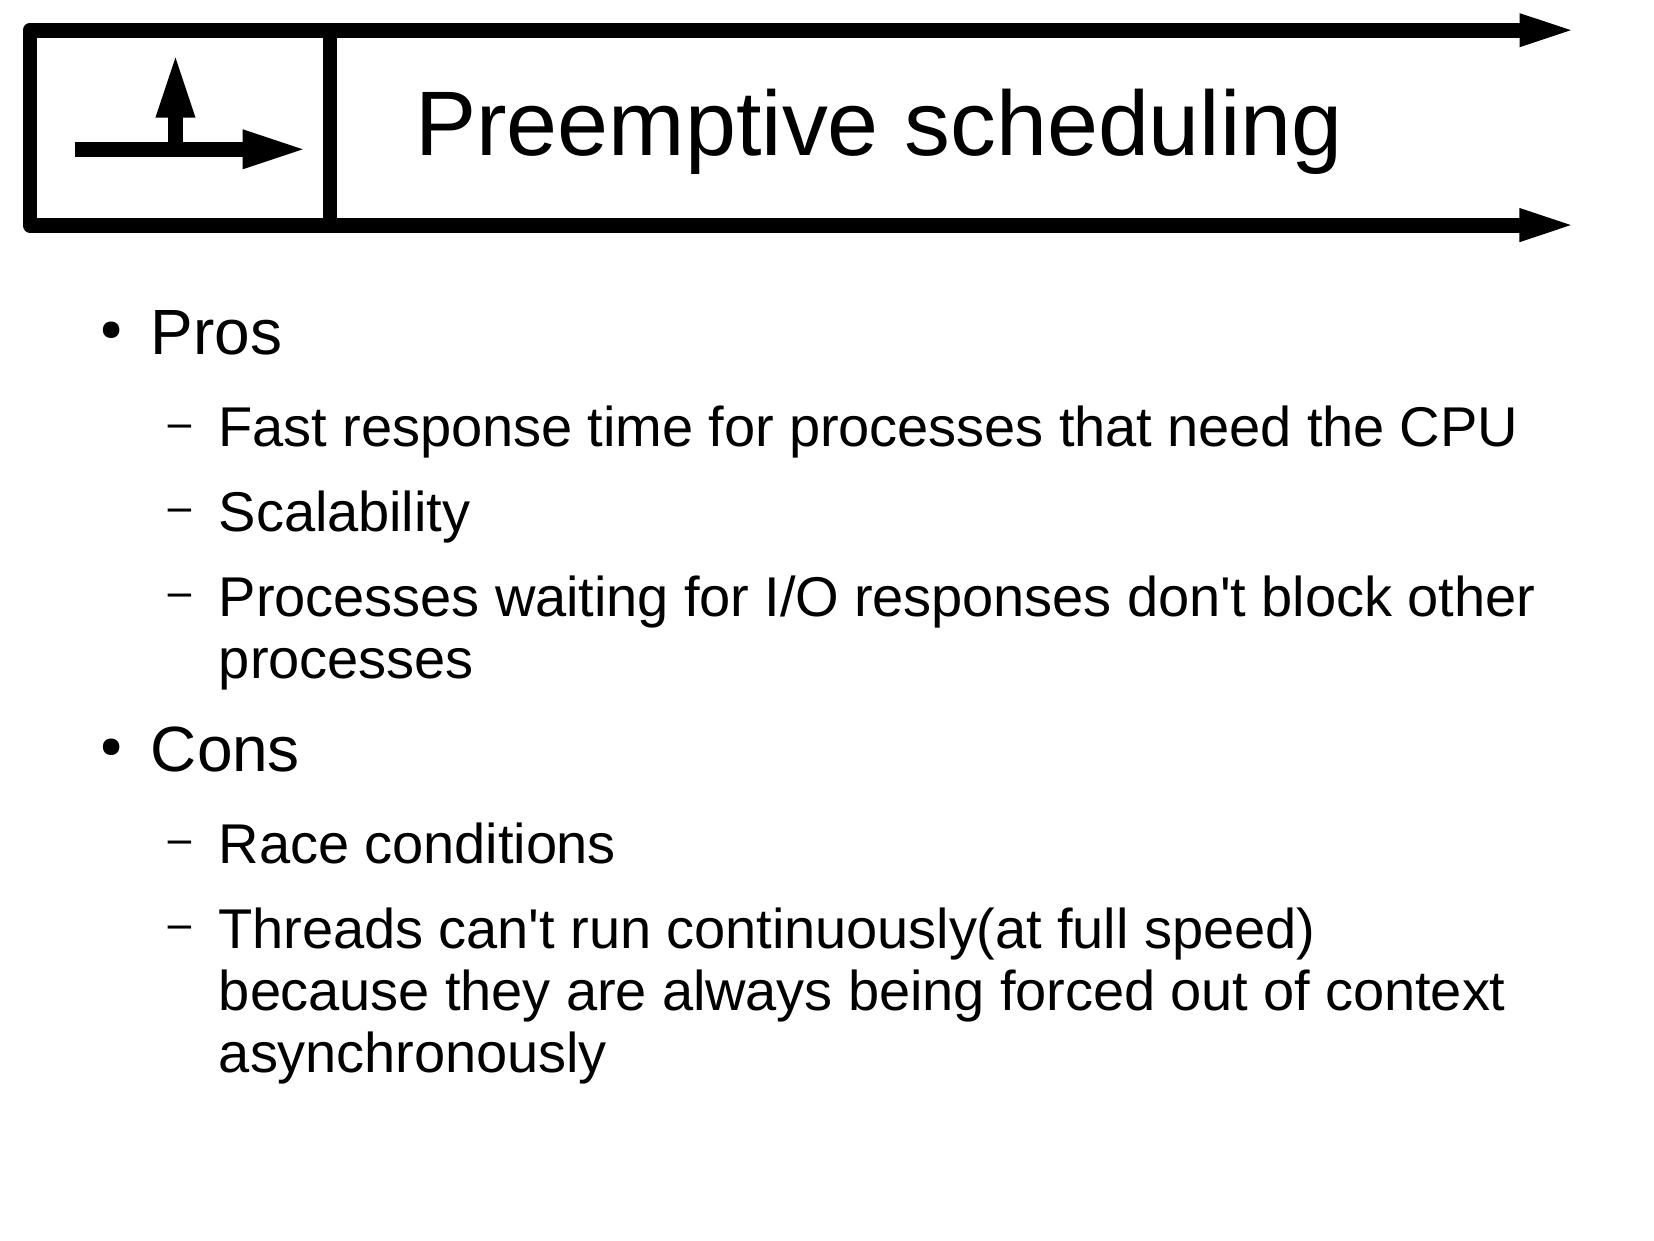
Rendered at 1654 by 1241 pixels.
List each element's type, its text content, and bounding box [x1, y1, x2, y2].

title Preemptive scheduling [337, 19, 1624, 227]
title Preemptive scheduling [135, 38, 323, 218]
list Pros Fast response time for processes that need the CPU Scalability Processes waiting for I/O responses don't block other processes Cons Race conditions Threads can't run continuously(at full speed) because they are always being forced out of context asynchronously [82, 296, 1538, 1146]
title Preemptive scheduling [135, 19, 1519, 23]
